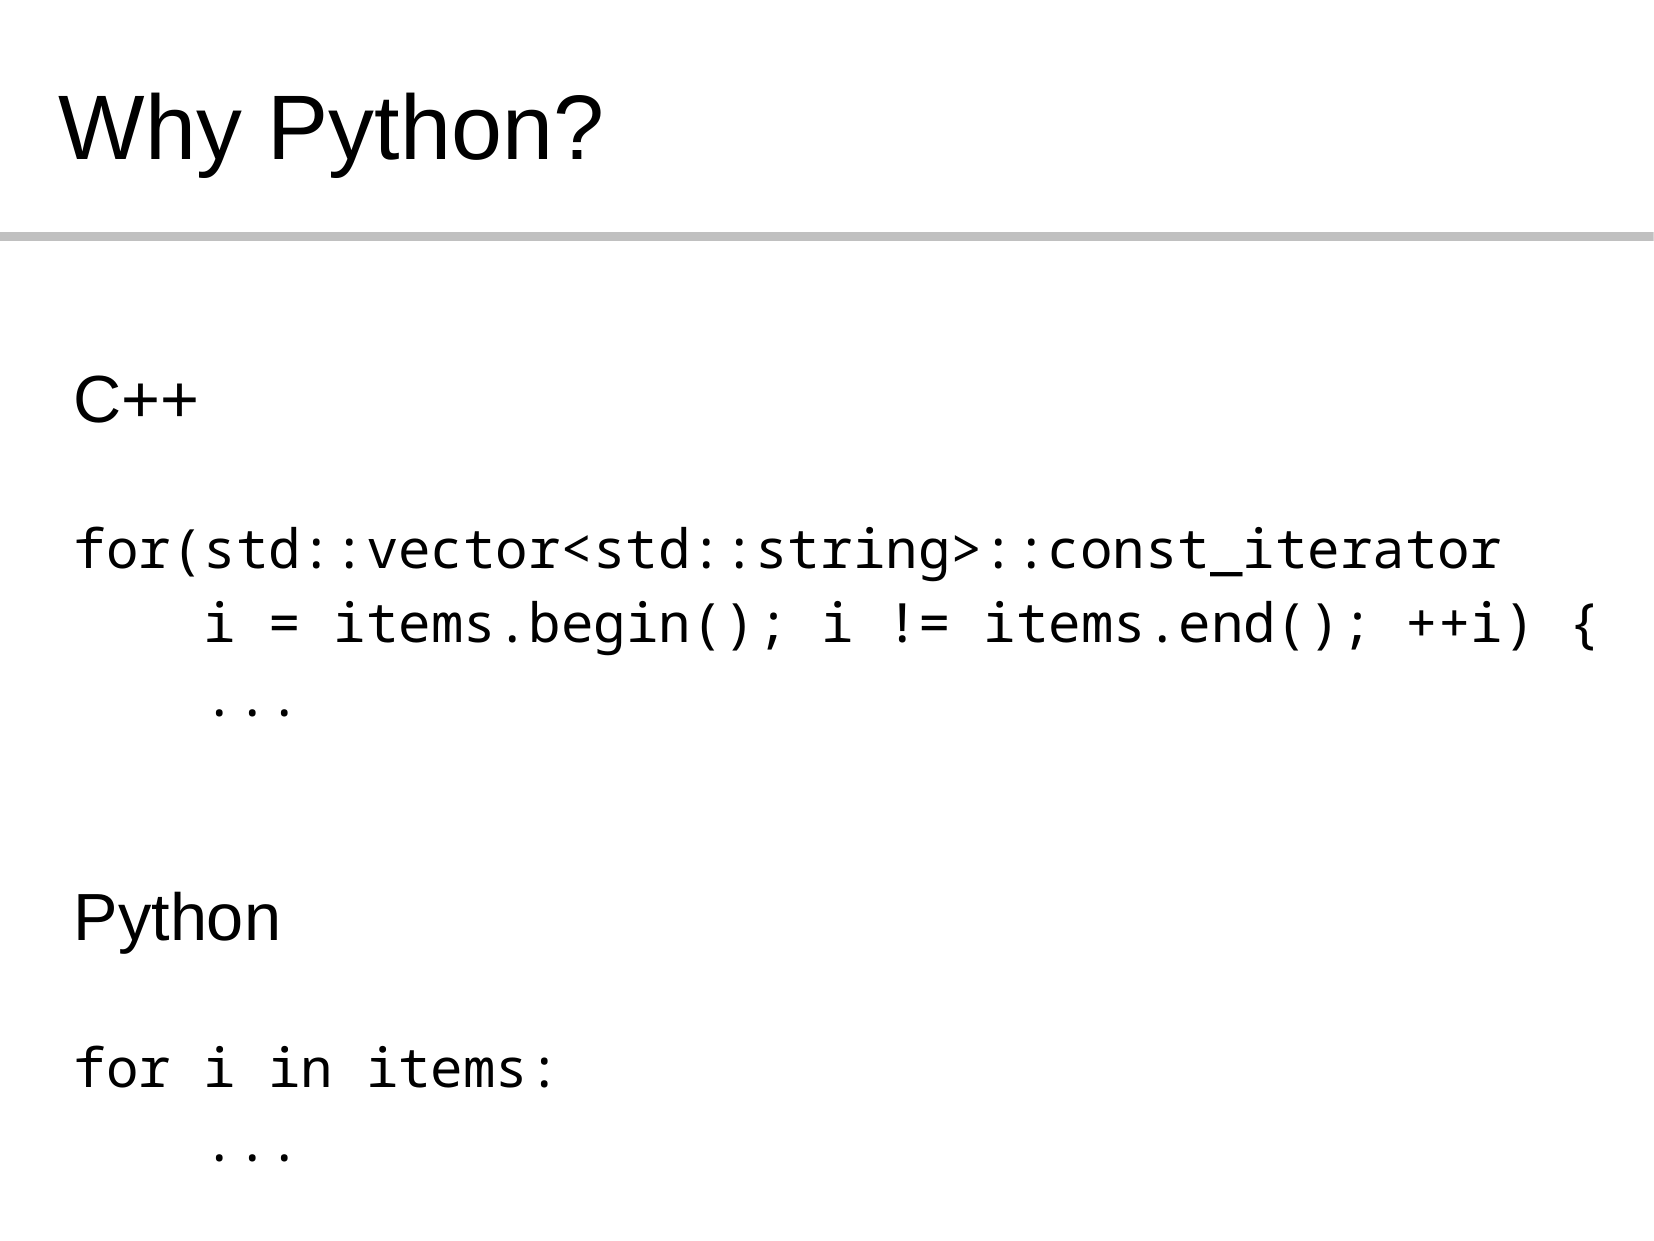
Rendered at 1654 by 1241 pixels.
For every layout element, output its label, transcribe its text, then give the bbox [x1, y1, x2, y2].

title Why Python? [59, 49, 1595, 207]
text_box C++ for(std::vector<std::string>::const_iterator i = items.begin(); i != items.end(); ++i) { ... Python for i in items: ... [59, 354, 1626, 1008]
